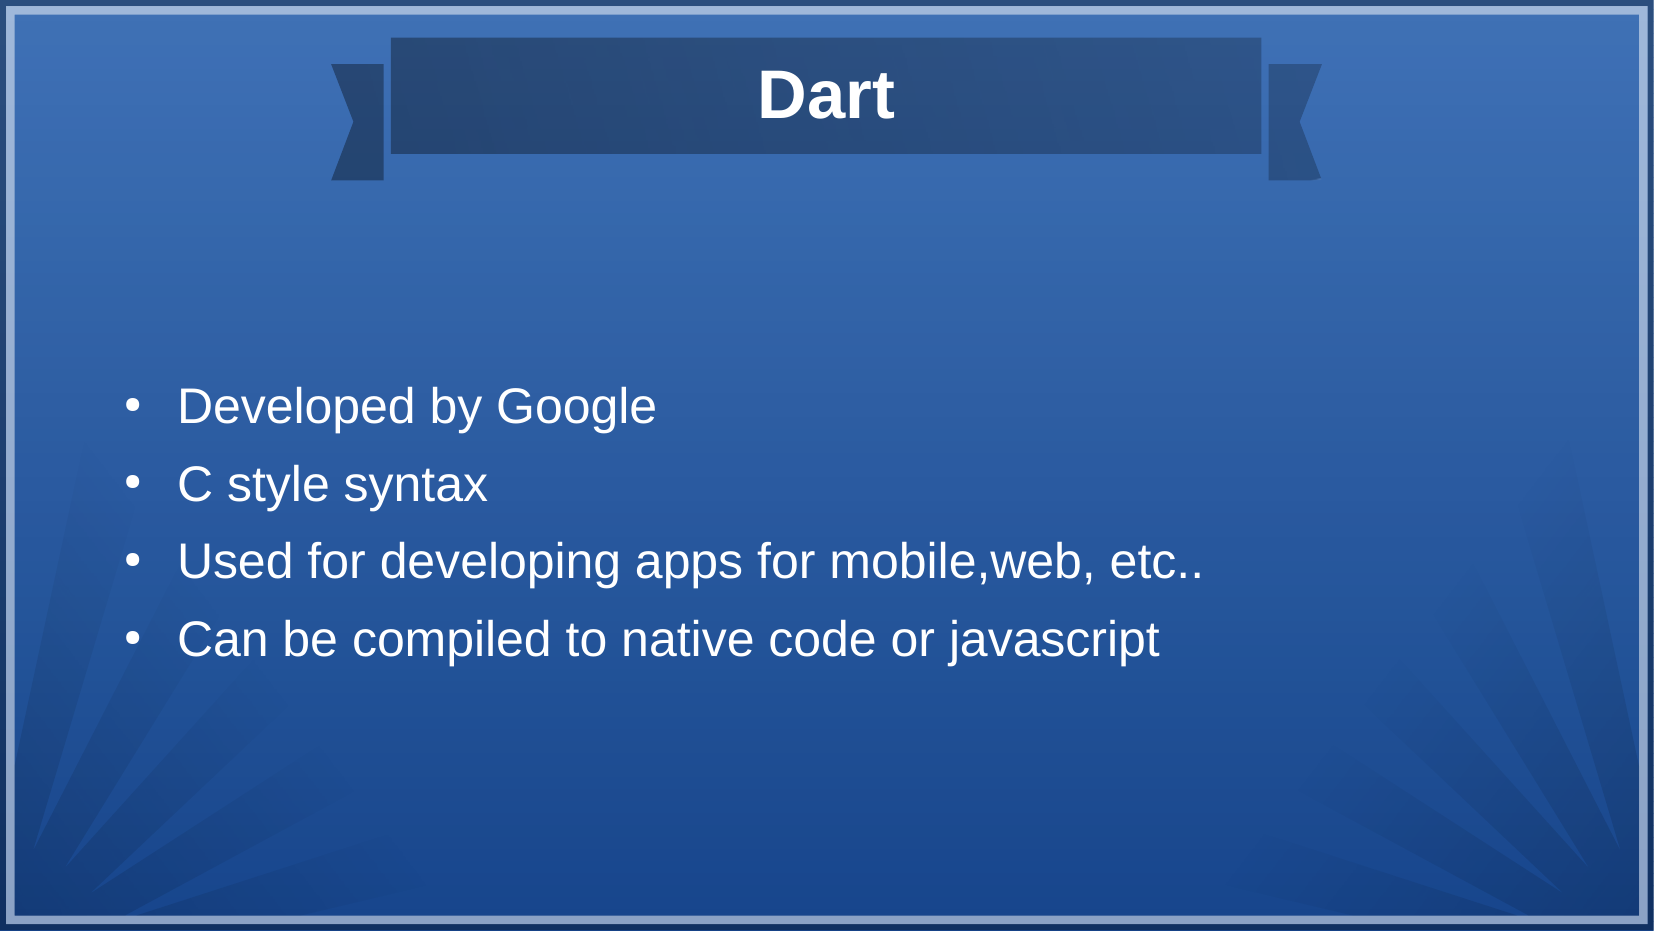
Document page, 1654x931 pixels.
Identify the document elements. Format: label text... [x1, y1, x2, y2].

title Dart [389, 35, 1264, 154]
list Developed by Google C style syntax Used for developing apps for mobile,web, etc.. Can be compiled to native code or javascript [106, 377, 1595, 721]
